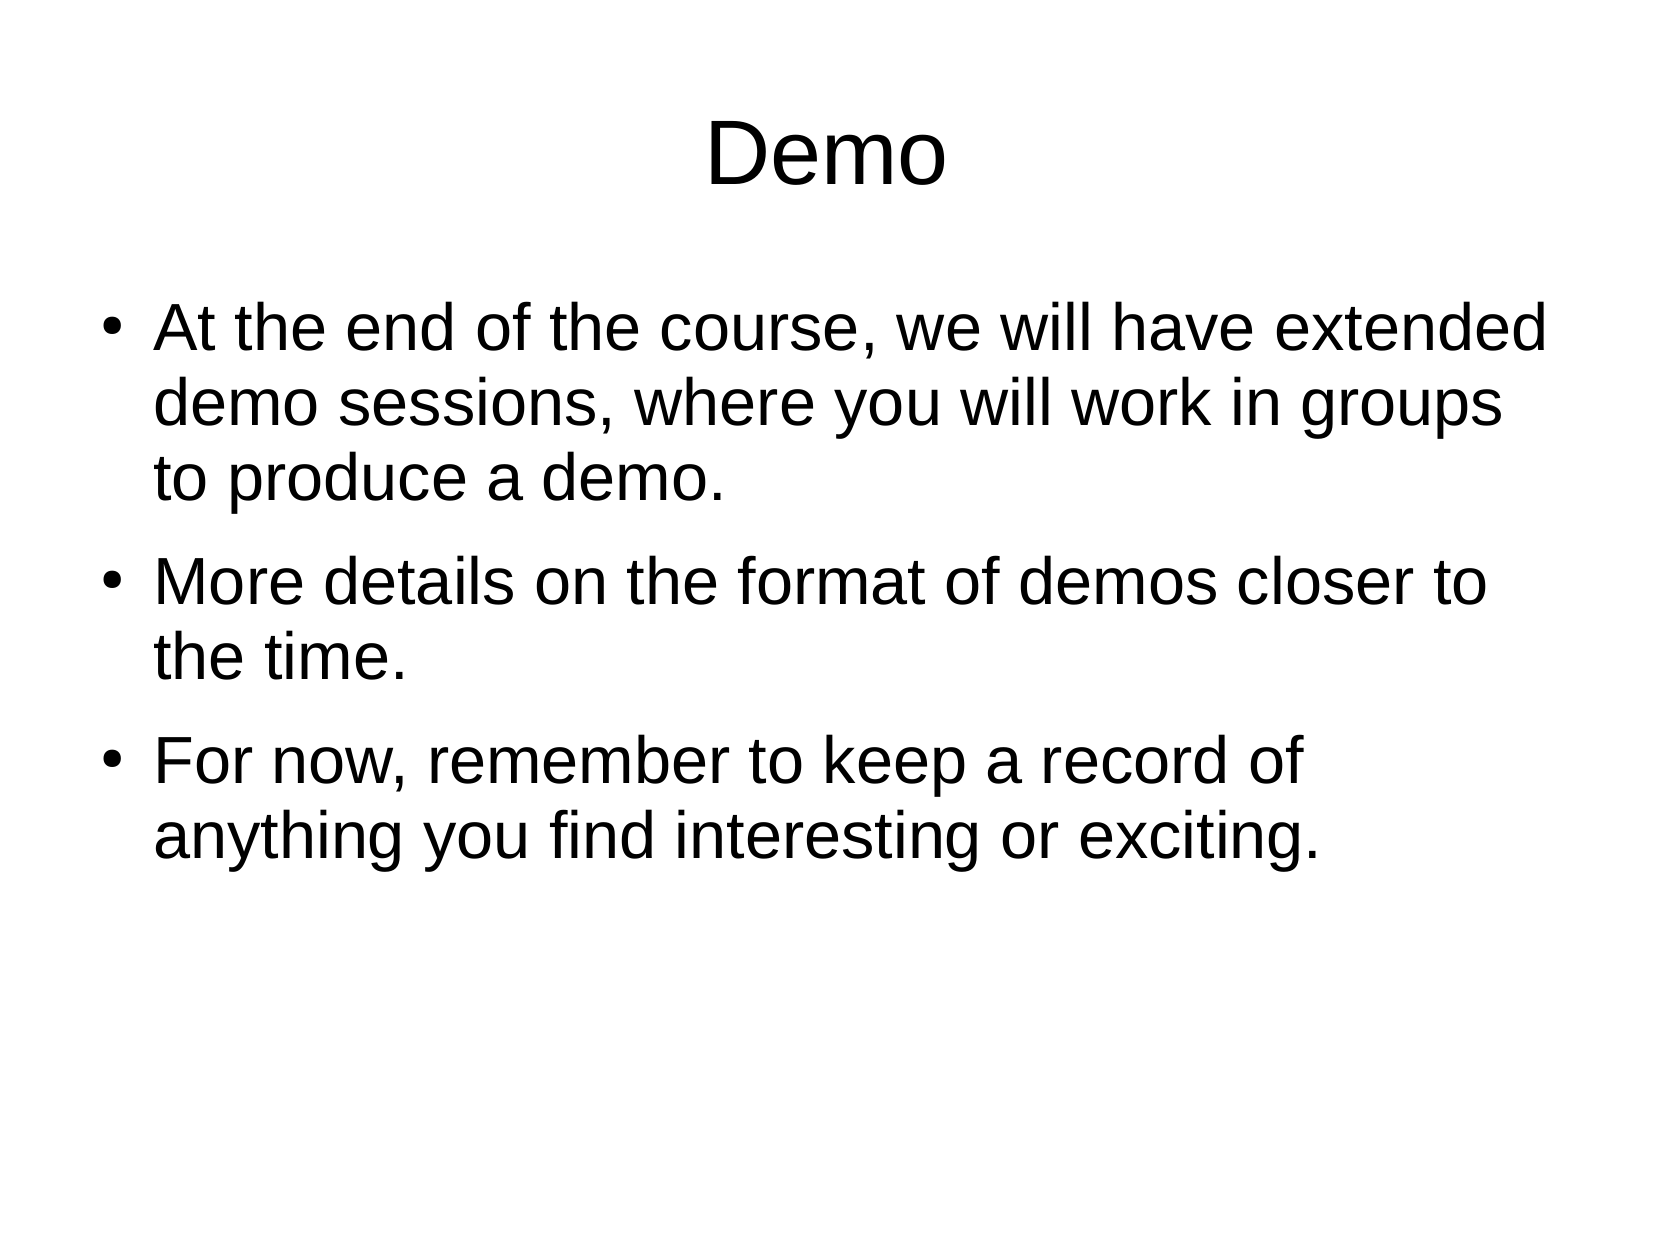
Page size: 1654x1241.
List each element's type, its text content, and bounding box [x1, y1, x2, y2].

list At the end of the course, we will have extended demo sessions, where you will work in groups to produce a demo. More details on the format of demos closer to the time. For now, remember to keep a record of anything you find interesting or exciting. [82, 290, 1571, 1010]
title Demo [82, 49, 1571, 257]
